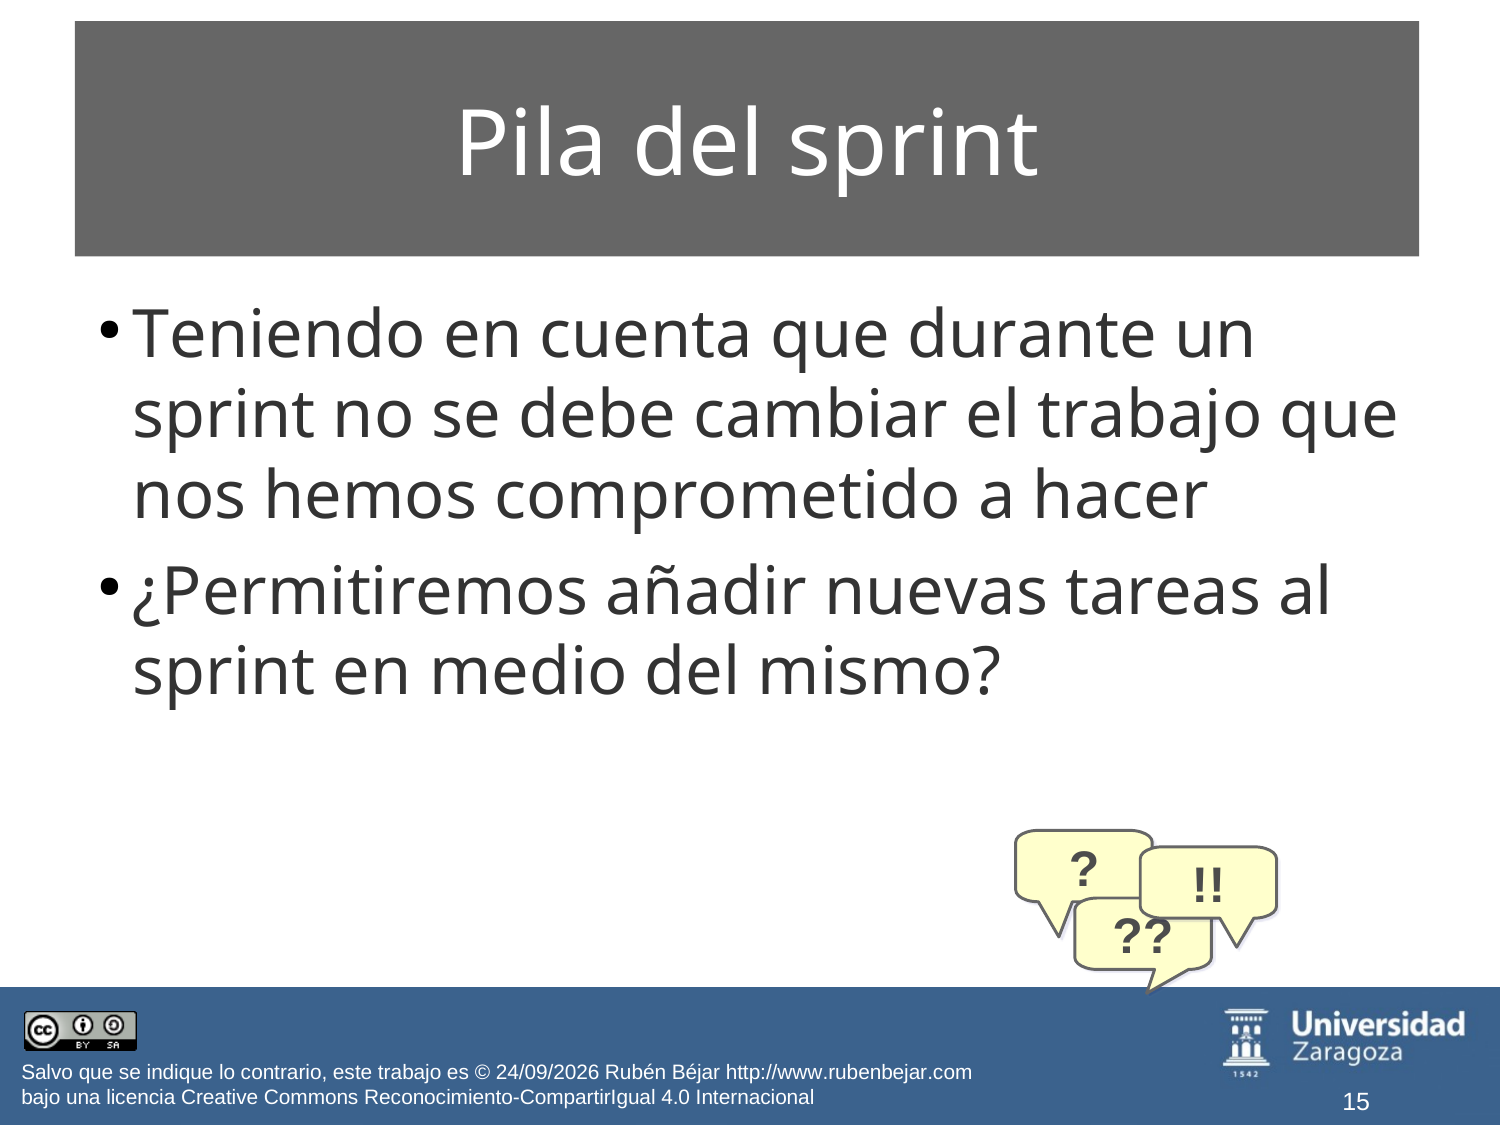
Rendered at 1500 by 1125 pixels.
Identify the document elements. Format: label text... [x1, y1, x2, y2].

picture [0, 987, 1500, 1125]
text_box ?? [1074, 897, 1212, 994]
text_box !! [1140, 846, 1277, 948]
title Pila del sprint [74, 21, 1420, 257]
list Teniendo en cuenta que durante un sprint no se debe cambiar el trabajo que nos hemos comprometido a hacer ¿Permitiremos añadir nuevas tareas al sprint en medio del mismo? [82, 283, 1418, 957]
text_box ? [1015, 830, 1153, 937]
